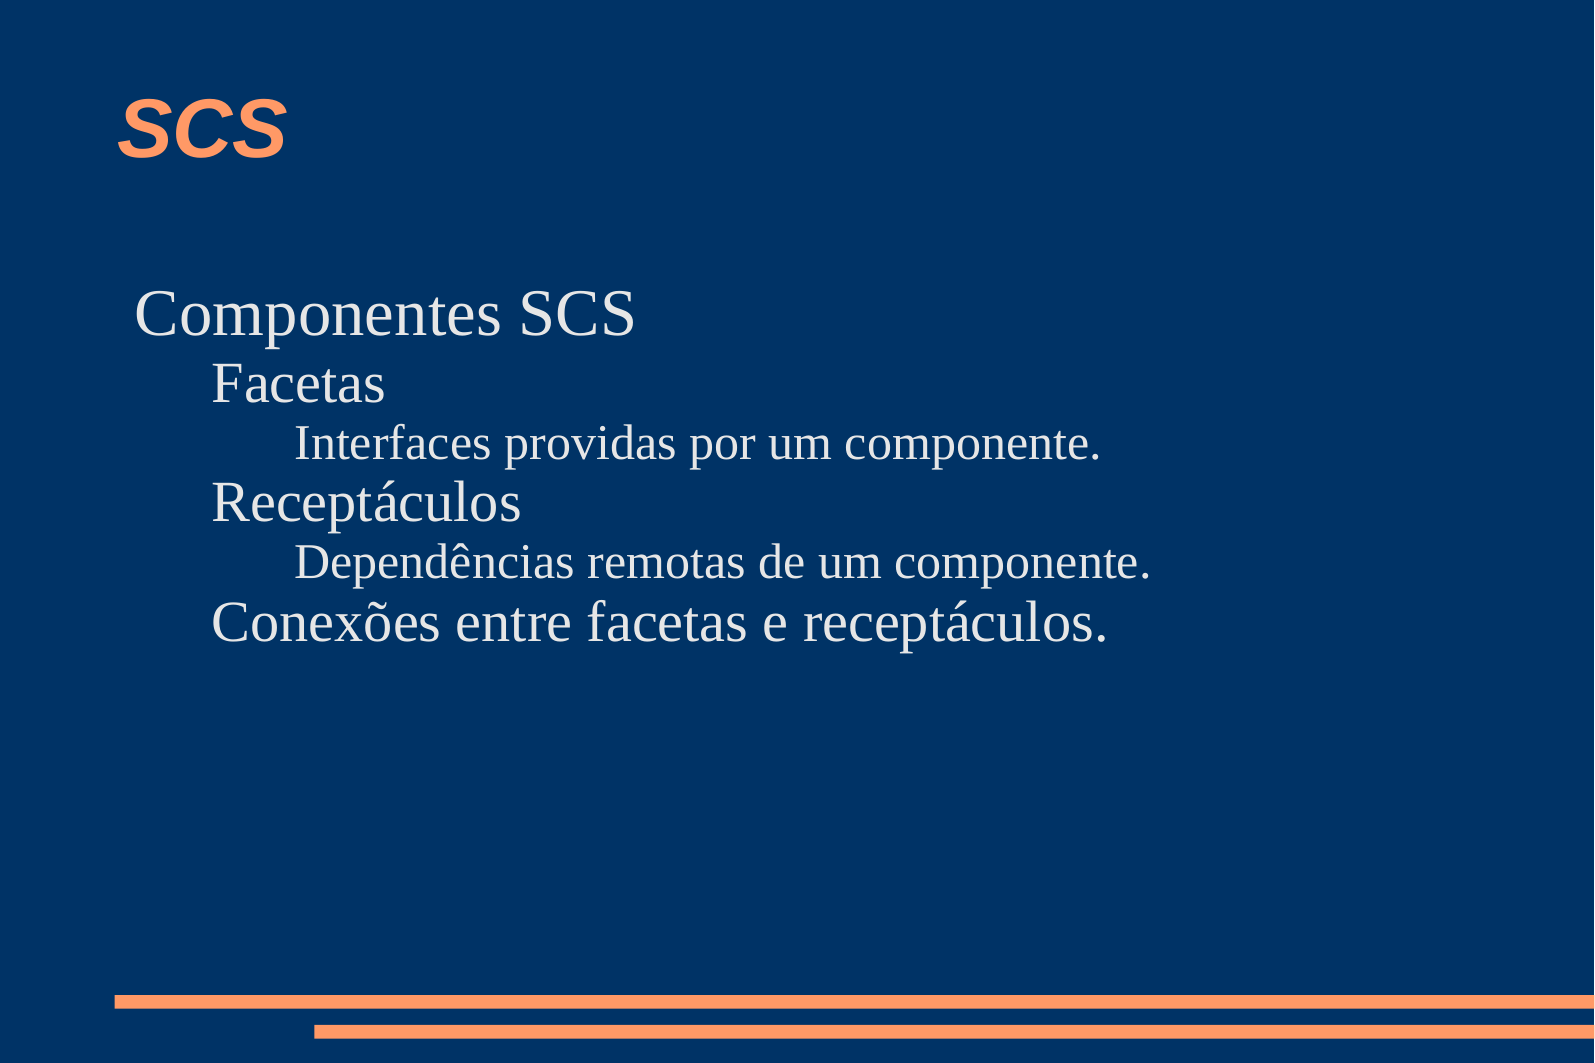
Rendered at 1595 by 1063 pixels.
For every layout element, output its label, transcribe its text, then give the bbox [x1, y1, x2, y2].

title SCS [117, 39, 1479, 218]
list Componentes SCS Facetas Interfaces providas por um componente. Receptáculos Dependências remotas de um componente. Conexões entre facetas e receptáculos. [117, 276, 1505, 971]
